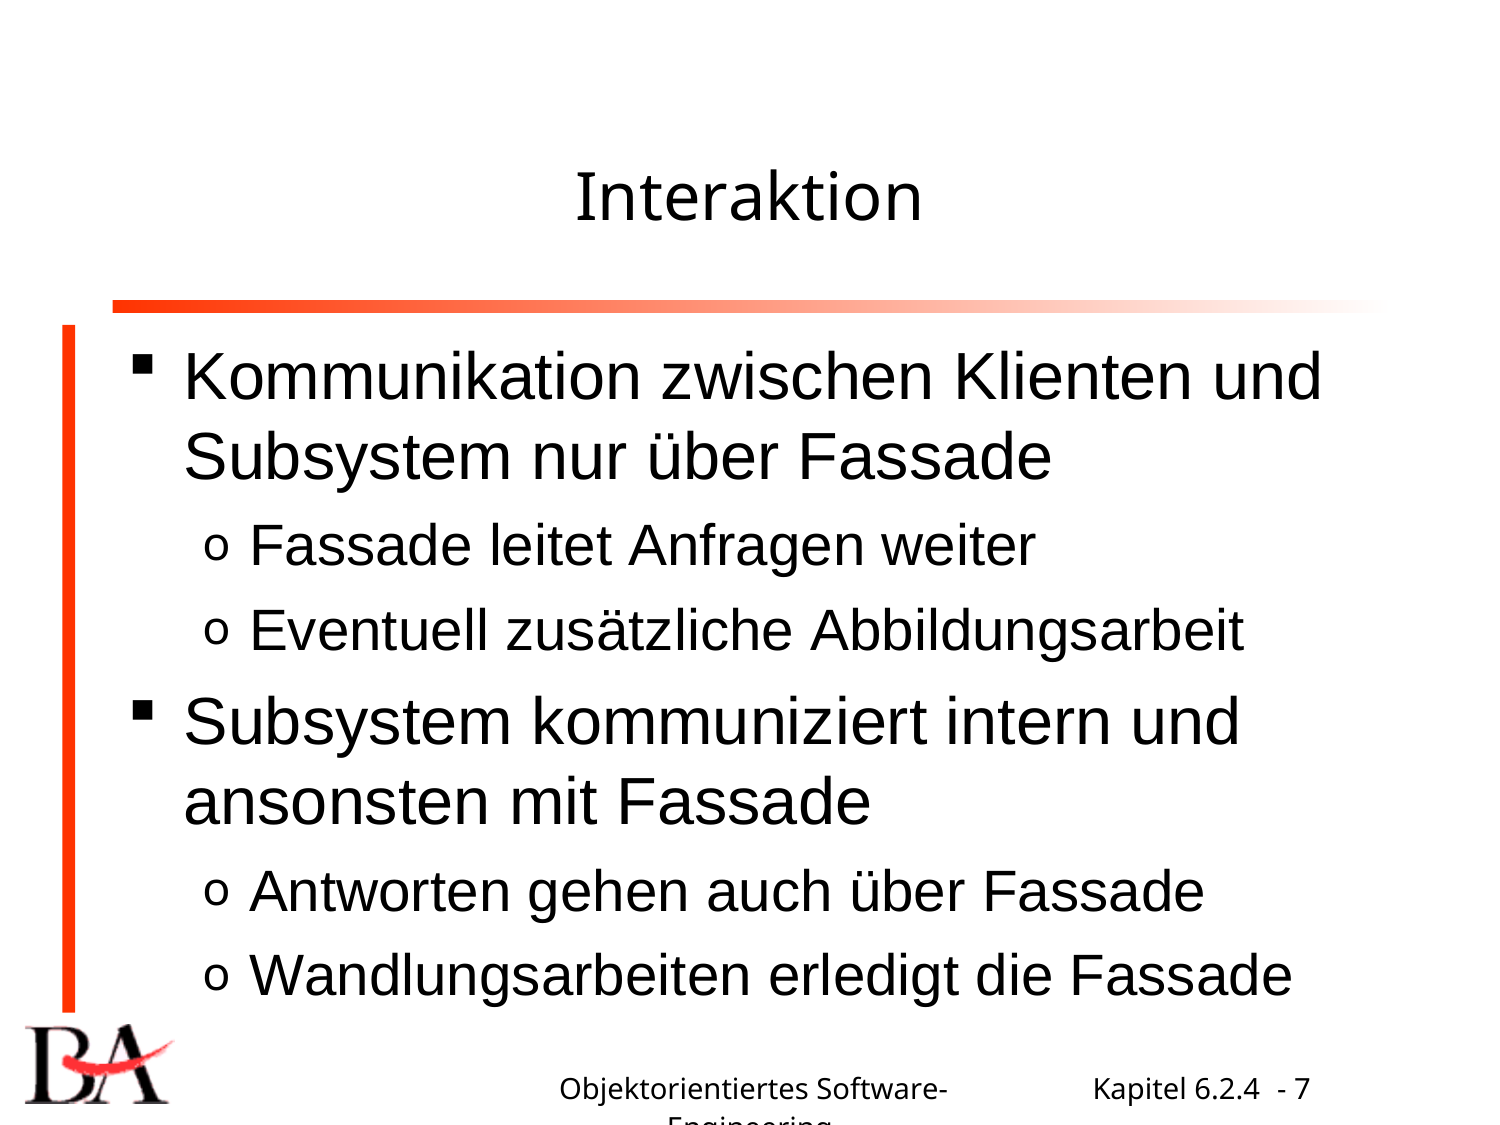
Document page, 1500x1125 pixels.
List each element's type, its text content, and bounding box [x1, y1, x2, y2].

list Kommunikation zwischen Klienten und Subsystem nur über Fassade Fassade leitet Anfragen weiter Eventuell zusätzliche Abbildungsarbeit Subsystem kommuniziert intern und ansonsten mit Fassade Antworten gehen auch über Fassade Wandlungsarbeiten erledigt die Fassade [112, 324, 1388, 1051]
picture [24, 1024, 175, 1104]
title Interaktion [112, 99, 1388, 288]
